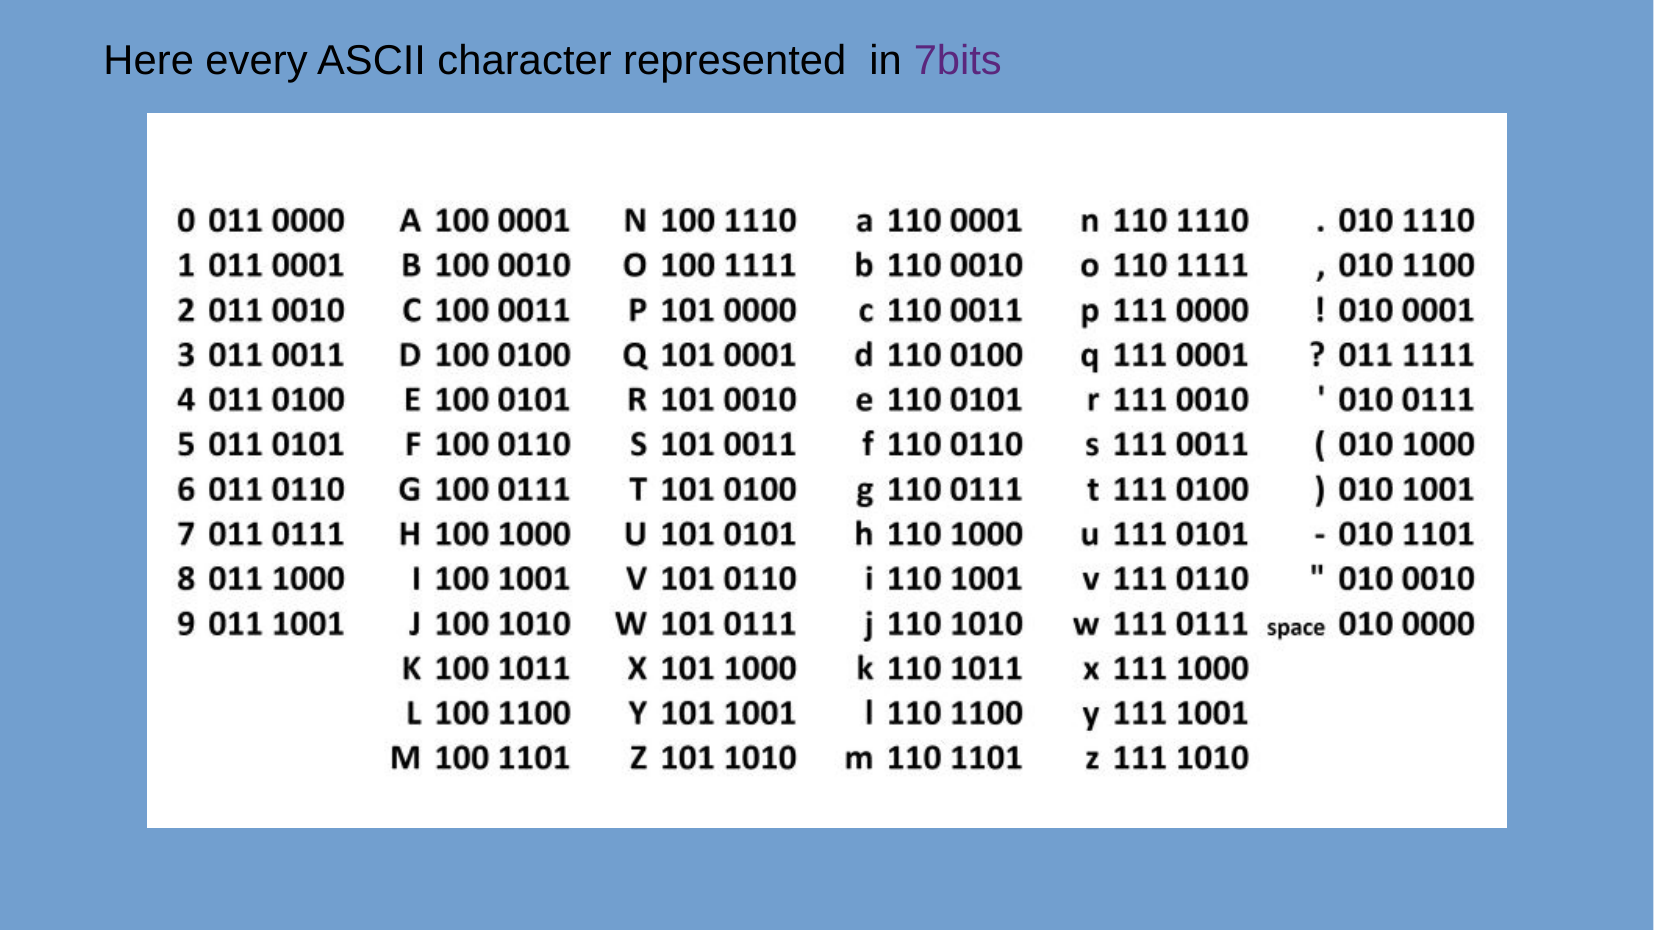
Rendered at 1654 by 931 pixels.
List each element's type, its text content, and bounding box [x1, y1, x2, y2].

text_box Here every ASCII character represented in 7bits [88, 29, 1241, 129]
picture [147, 113, 1507, 828]
